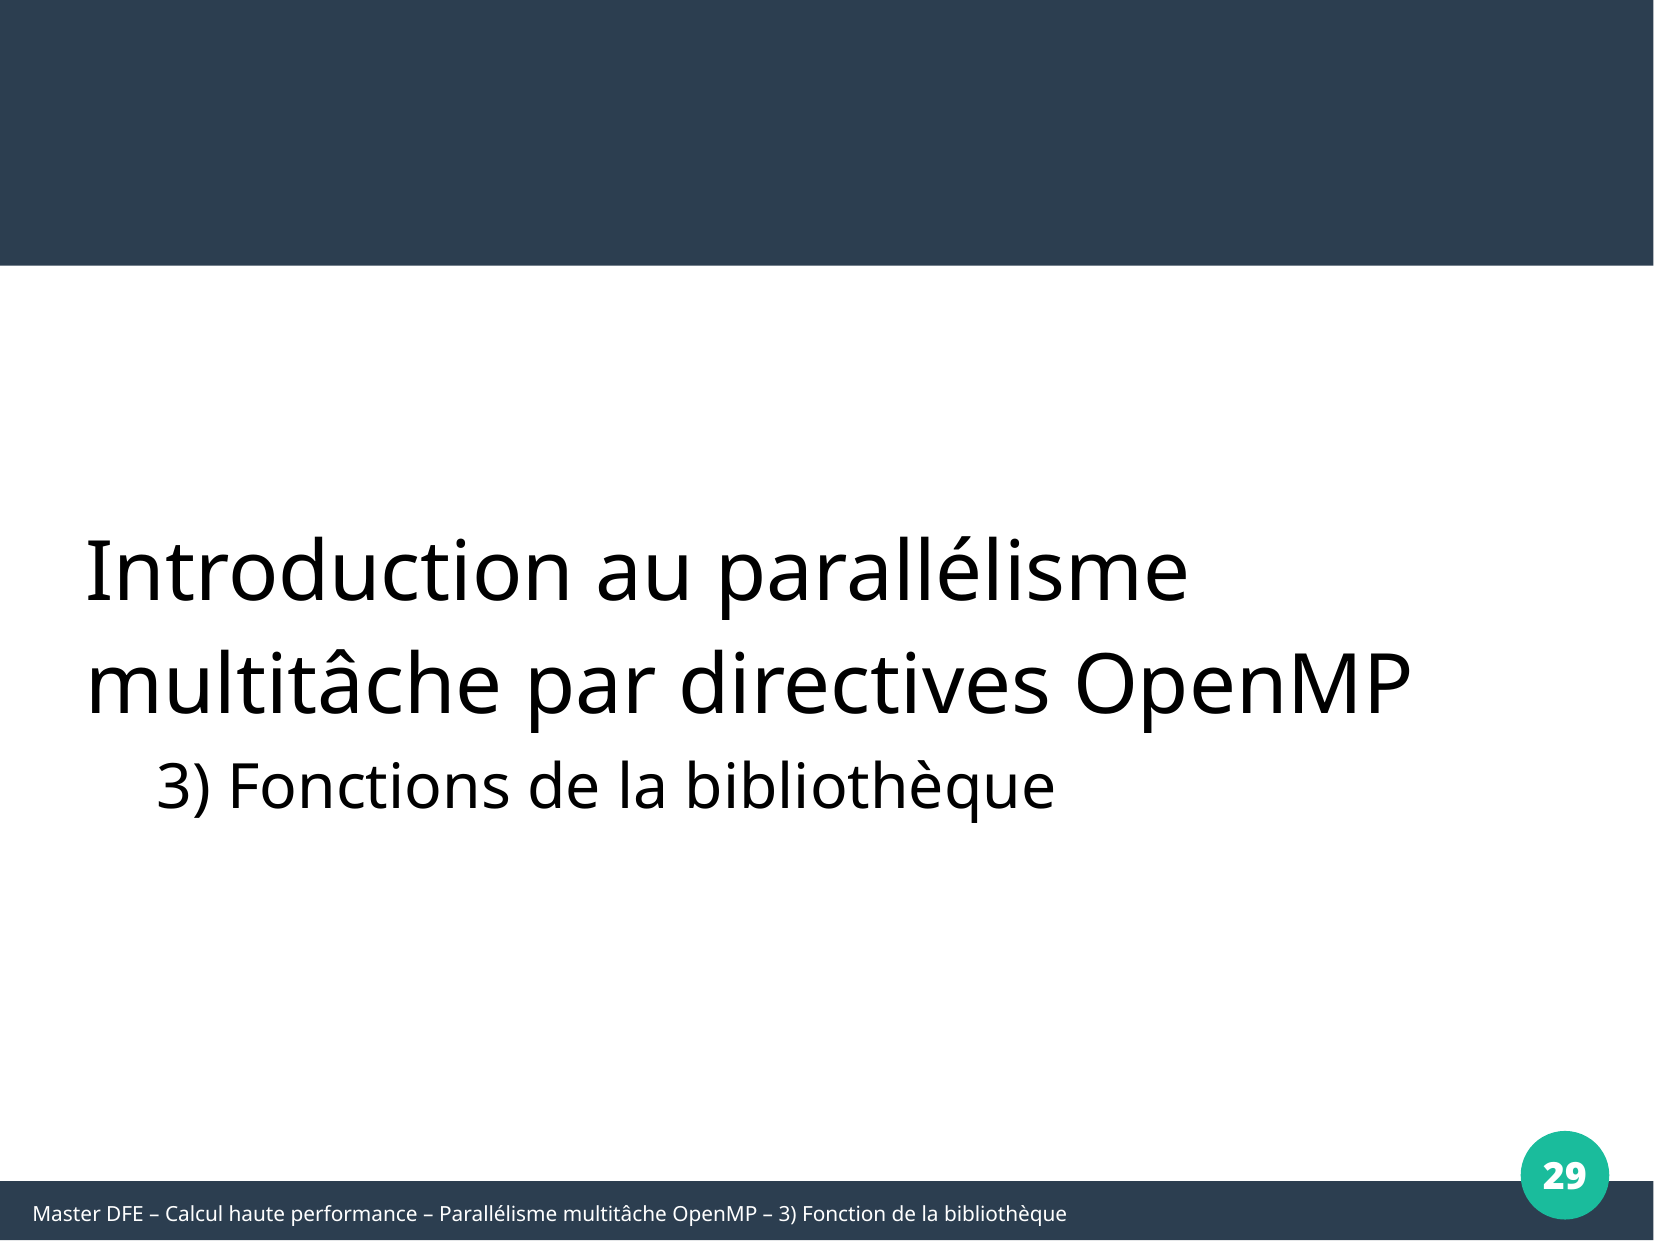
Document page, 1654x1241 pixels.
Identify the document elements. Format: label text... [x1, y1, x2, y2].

text_box Introduction au parallélisme multitâche par directives OpenMP [70, 503, 1583, 745]
text_box 3) Fonctions de la bibliothèque [141, 734, 1607, 869]
text_box Master DFE – Calcul haute performance – Parallélisme multitâche OpenMP – 3) Fonction de la bibliothèque [17, 1191, 1436, 1235]
